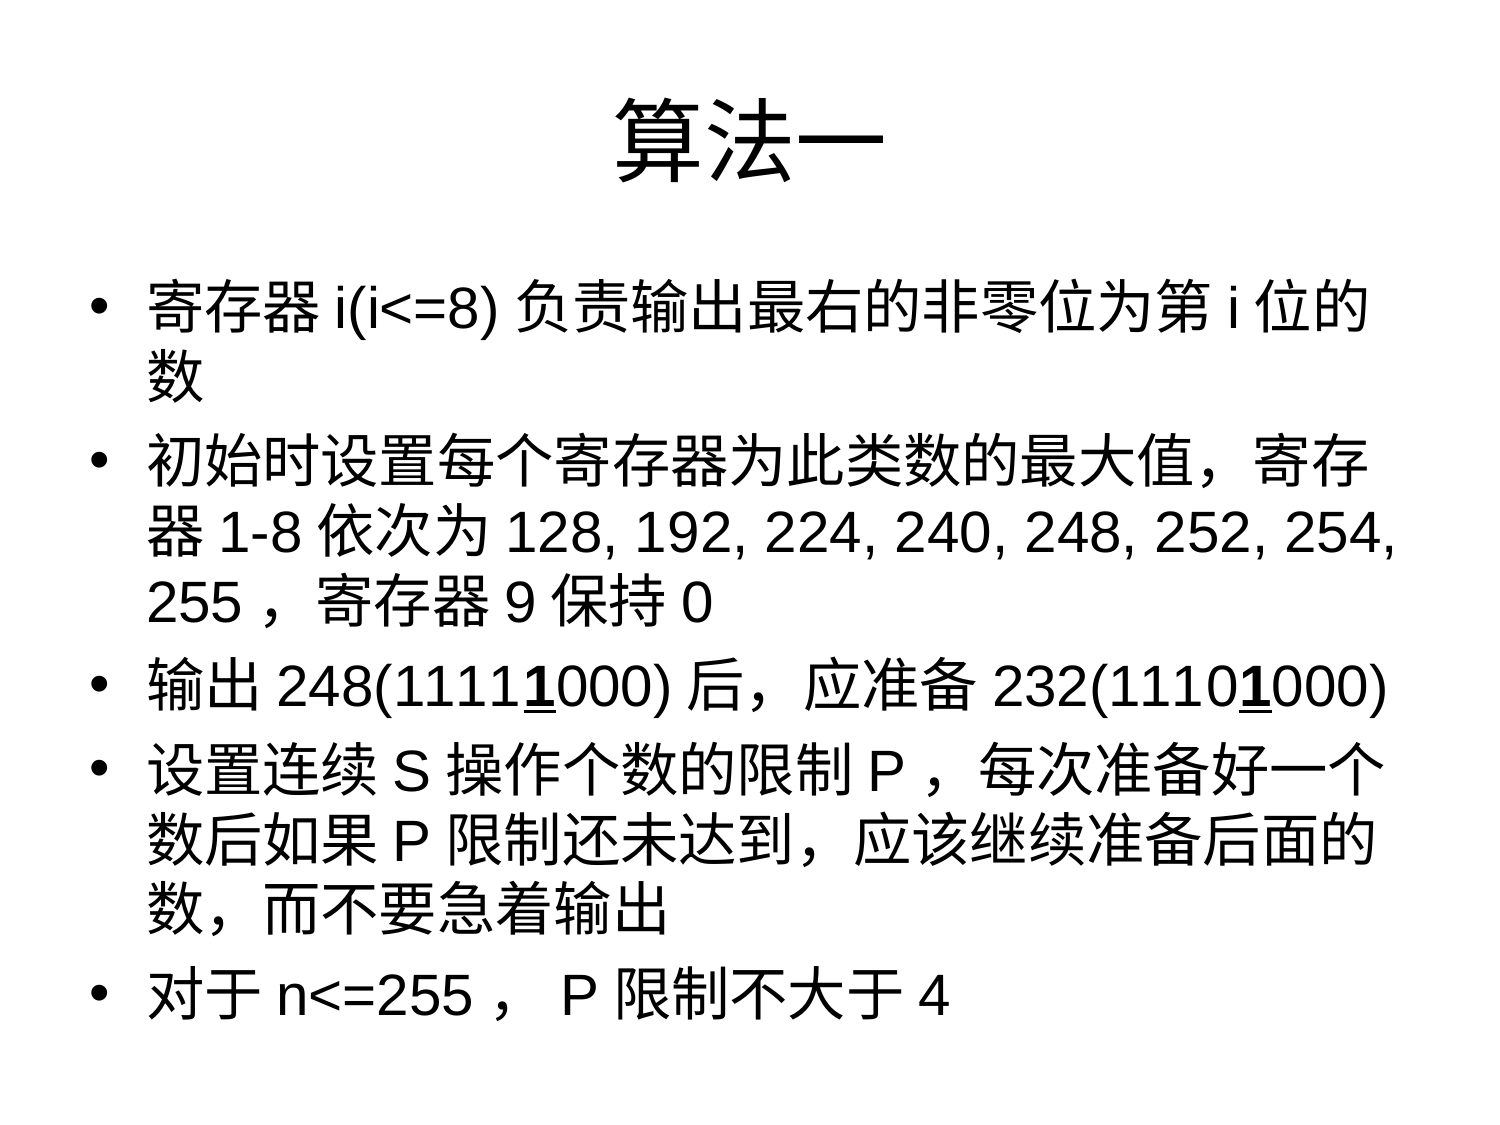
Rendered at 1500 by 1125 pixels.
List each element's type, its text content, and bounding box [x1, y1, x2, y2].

list 寄存器i(i<=8)负责输出最右的非零位为第i位的数 初始时设置每个寄存器为此类数的最大值，寄存器1-8依次为128, 192, 224, 240, 248, 252, 254, 255，寄存器9保持0 输出248(11111000)后，应准备232(11101000) 设置连续S操作个数的限制P，每次准备好一个数后如果P限制还未达到，应该继续准备后面的数，而不要急着输出 对于n<=255，P限制不大于4 [75, 262, 1426, 1036]
title 算法一 [75, 45, 1426, 233]
